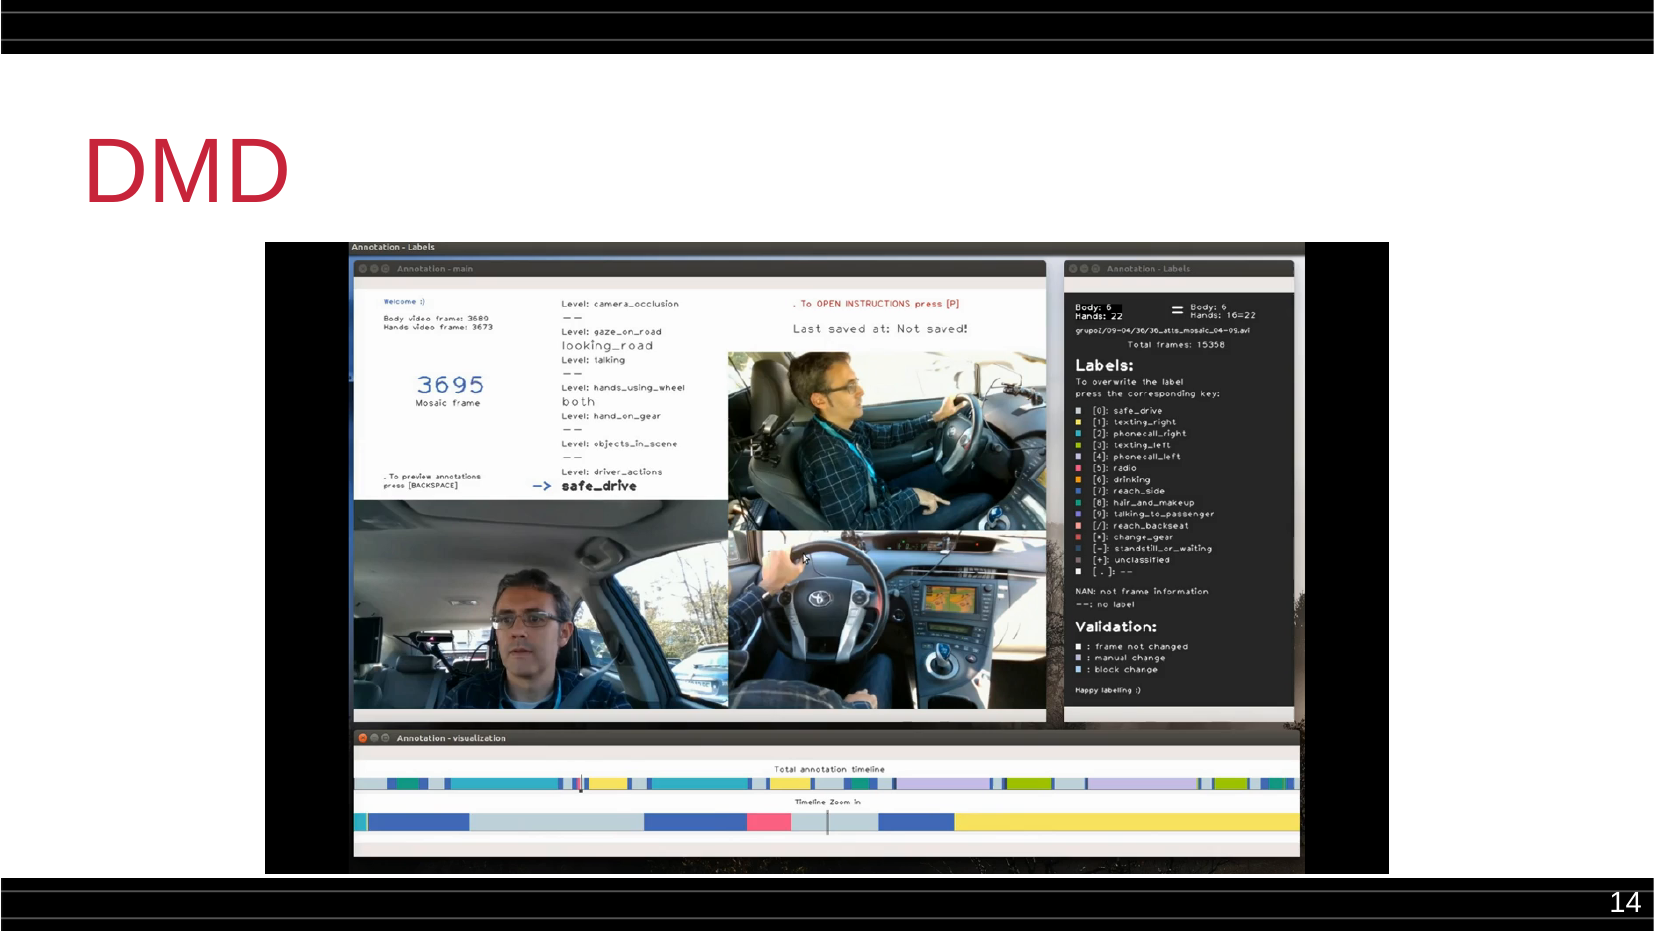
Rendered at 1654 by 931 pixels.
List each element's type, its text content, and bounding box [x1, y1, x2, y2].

picture [1, 878, 1654, 931]
title DMD [82, 92, 1571, 249]
text_box [264, 241, 1390, 875]
picture [1, 0, 1654, 54]
